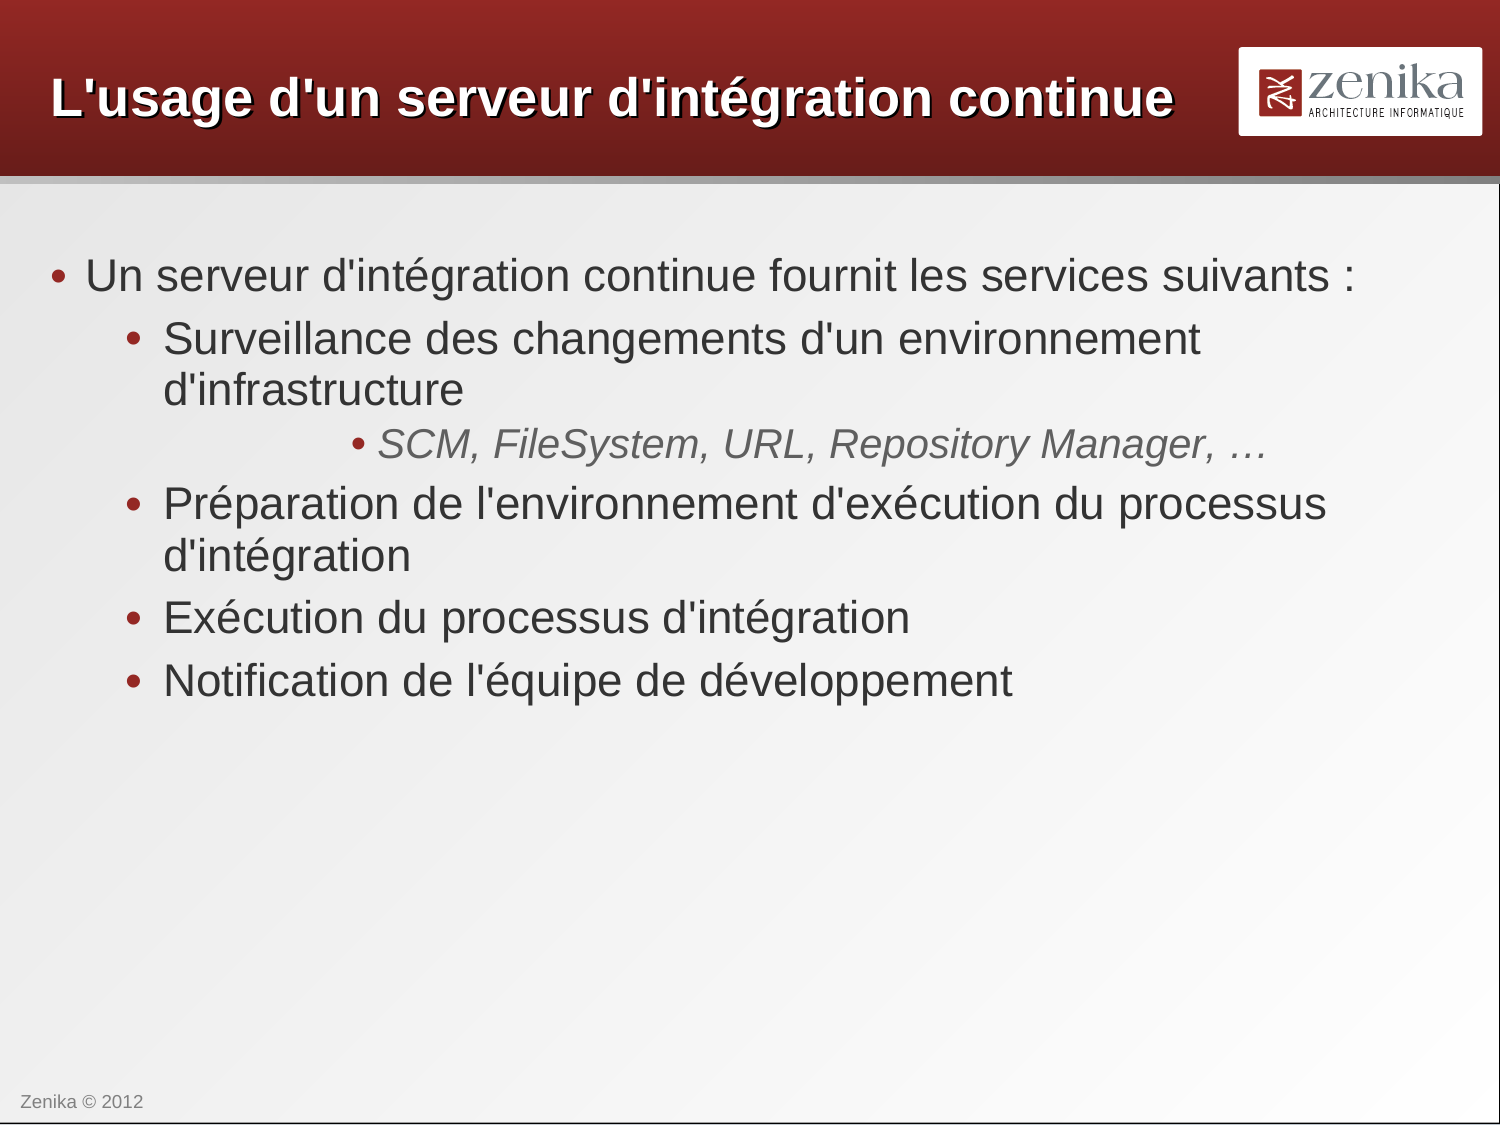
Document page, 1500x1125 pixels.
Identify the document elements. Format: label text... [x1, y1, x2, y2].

list Un serveur d'intégration continue fournit les services suivants : Surveillance des changements d'un environnement d'infrastructure SCM, FileSystem, URL, Repository Manager, … Préparation de l'environnement d'exécution du processus d'intégration Exécution du processus d'intégration Notification de l'équipe de développement [50, 249, 1435, 1079]
title L'usage d'un serveur d'intégration continue [50, 15, 1206, 180]
picture [1257, 58, 1464, 125]
